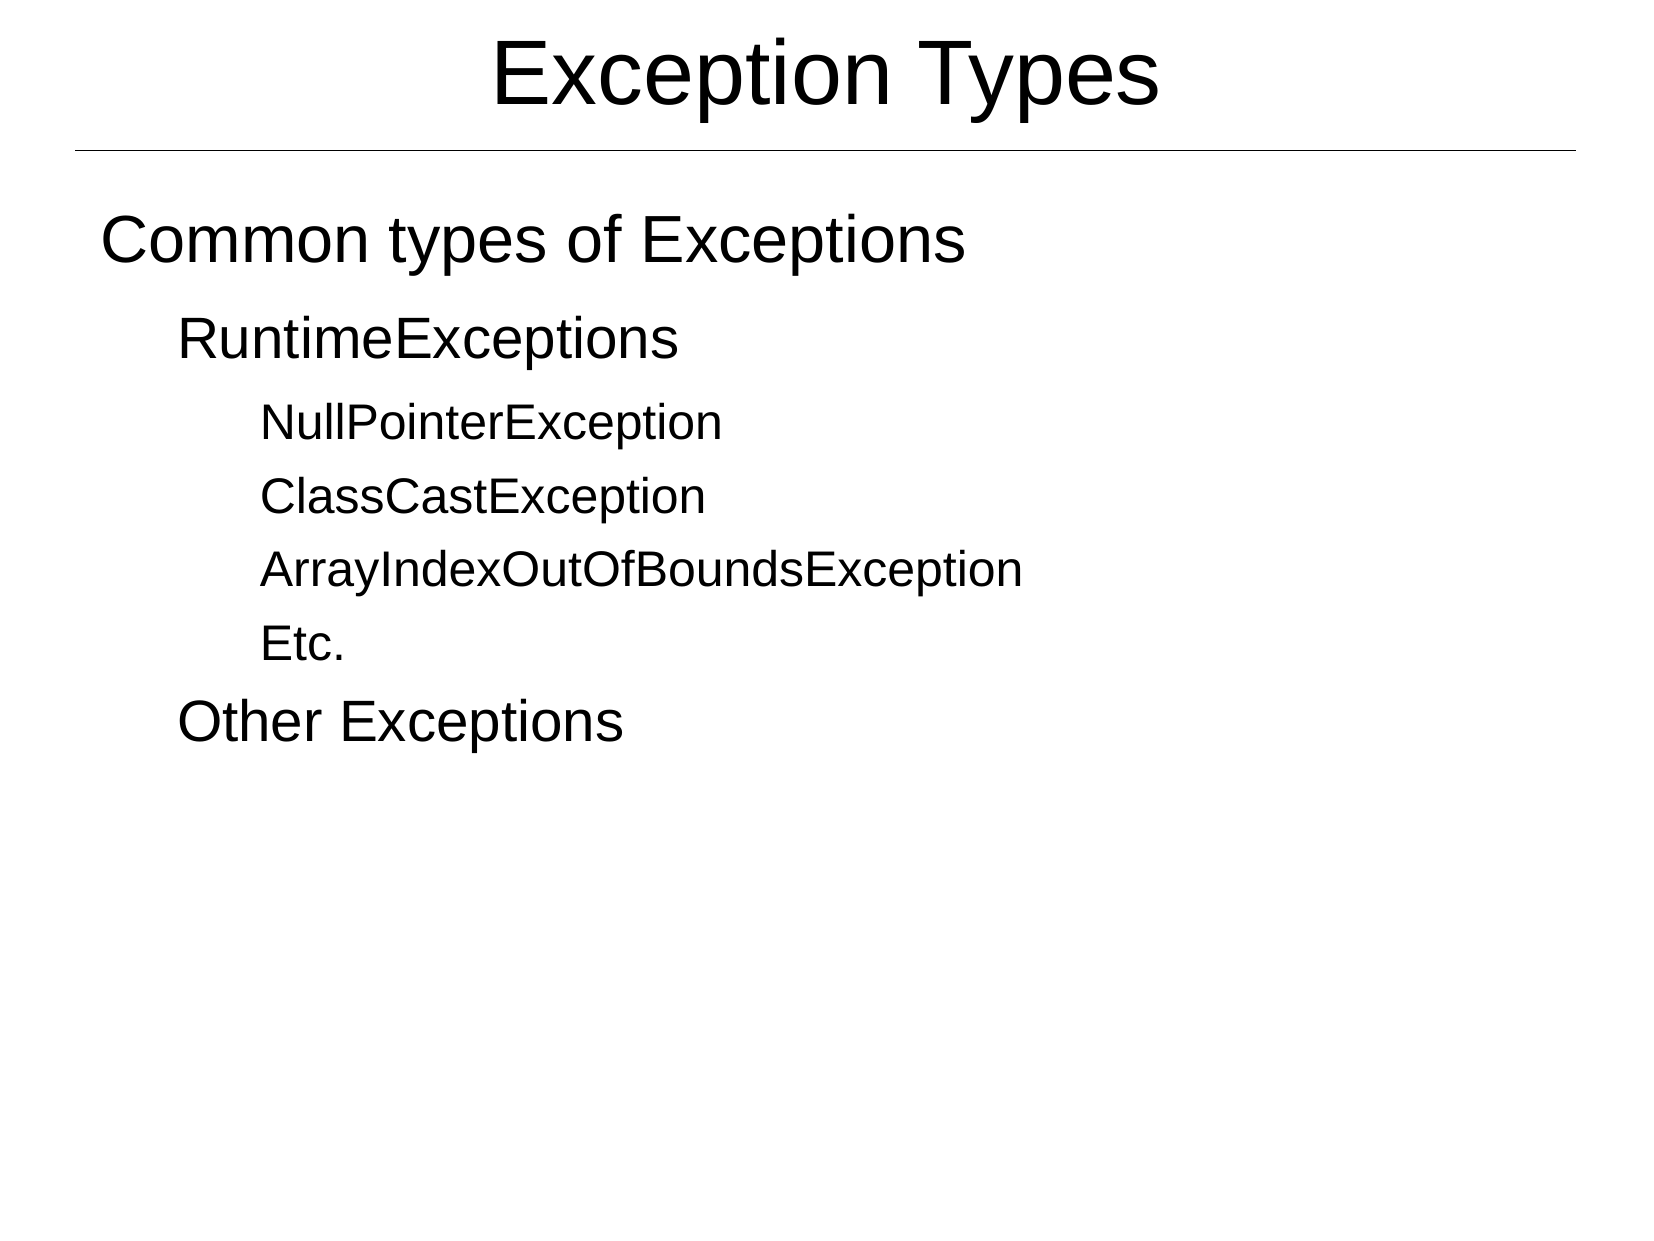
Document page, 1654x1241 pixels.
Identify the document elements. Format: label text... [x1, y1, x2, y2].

list Common types of Exceptions RuntimeExceptions NullPointerException ClassCastException ArrayIndexOutOfBoundsException Etc. Other Exceptions [82, 201, 1571, 1006]
title Exception Types [82, 3, 1571, 143]
